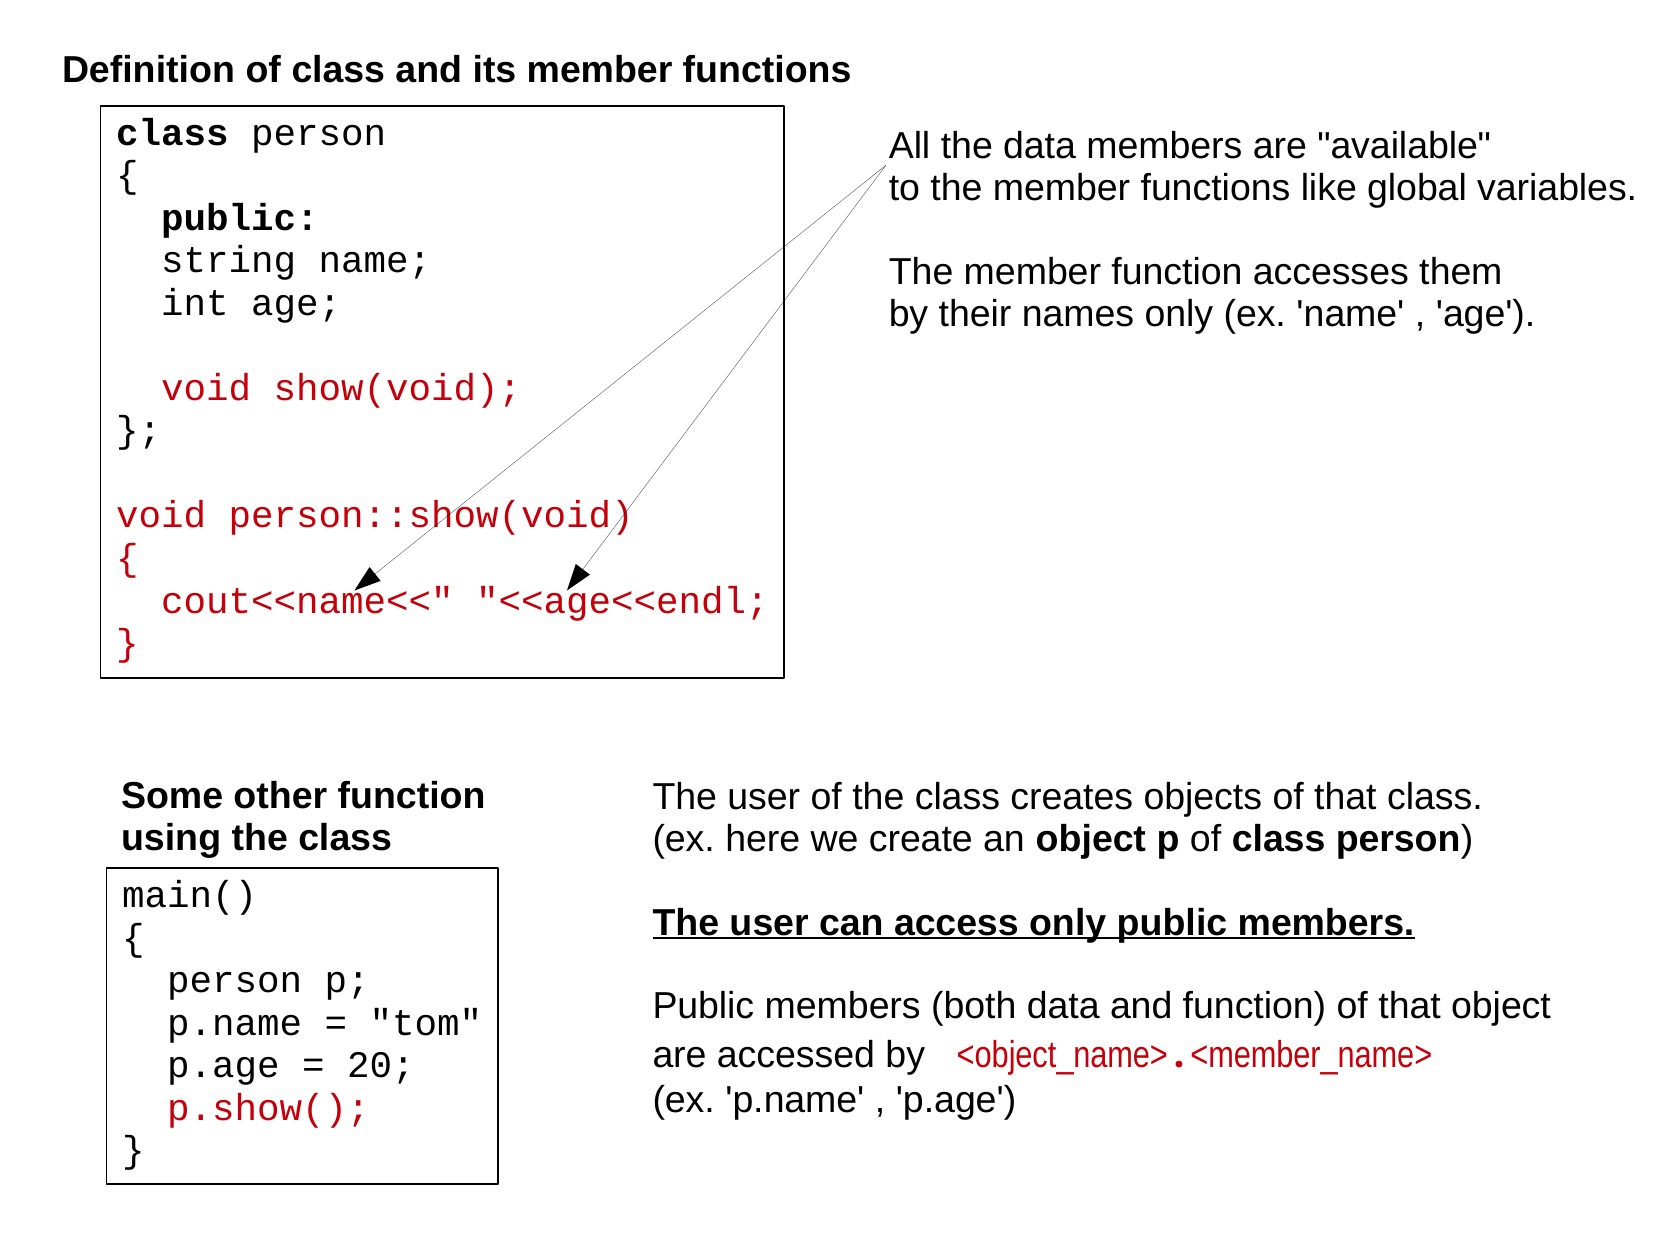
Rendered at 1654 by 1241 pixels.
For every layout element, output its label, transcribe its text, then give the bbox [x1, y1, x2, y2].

text_box All the data members are "available" to the member functions like global variables. The member function accesses them by their names only (ex. 'name' , 'age'). [874, 116, 1653, 342]
text_box Some other function using the class [106, 766, 501, 866]
text_box class person { public: string name; int age; void show(void); }; void person::show(void) { cout<<name<<" "<<age<<endl; } [100, 105, 785, 679]
text_box main() { person p; p.name = "tom" p.age = 20; p.show(); } [106, 868, 498, 1185]
text_box Definition of class and its member functions [47, 41, 868, 99]
text_box The user of the class creates objects of that class. (ex. here we create an object p of class person) The user can access only public members. Public members (both data and function) of that object are accessed by <object_name>.<member_name> (ex. 'p.name' , 'p.age') [637, 767, 1567, 1124]
